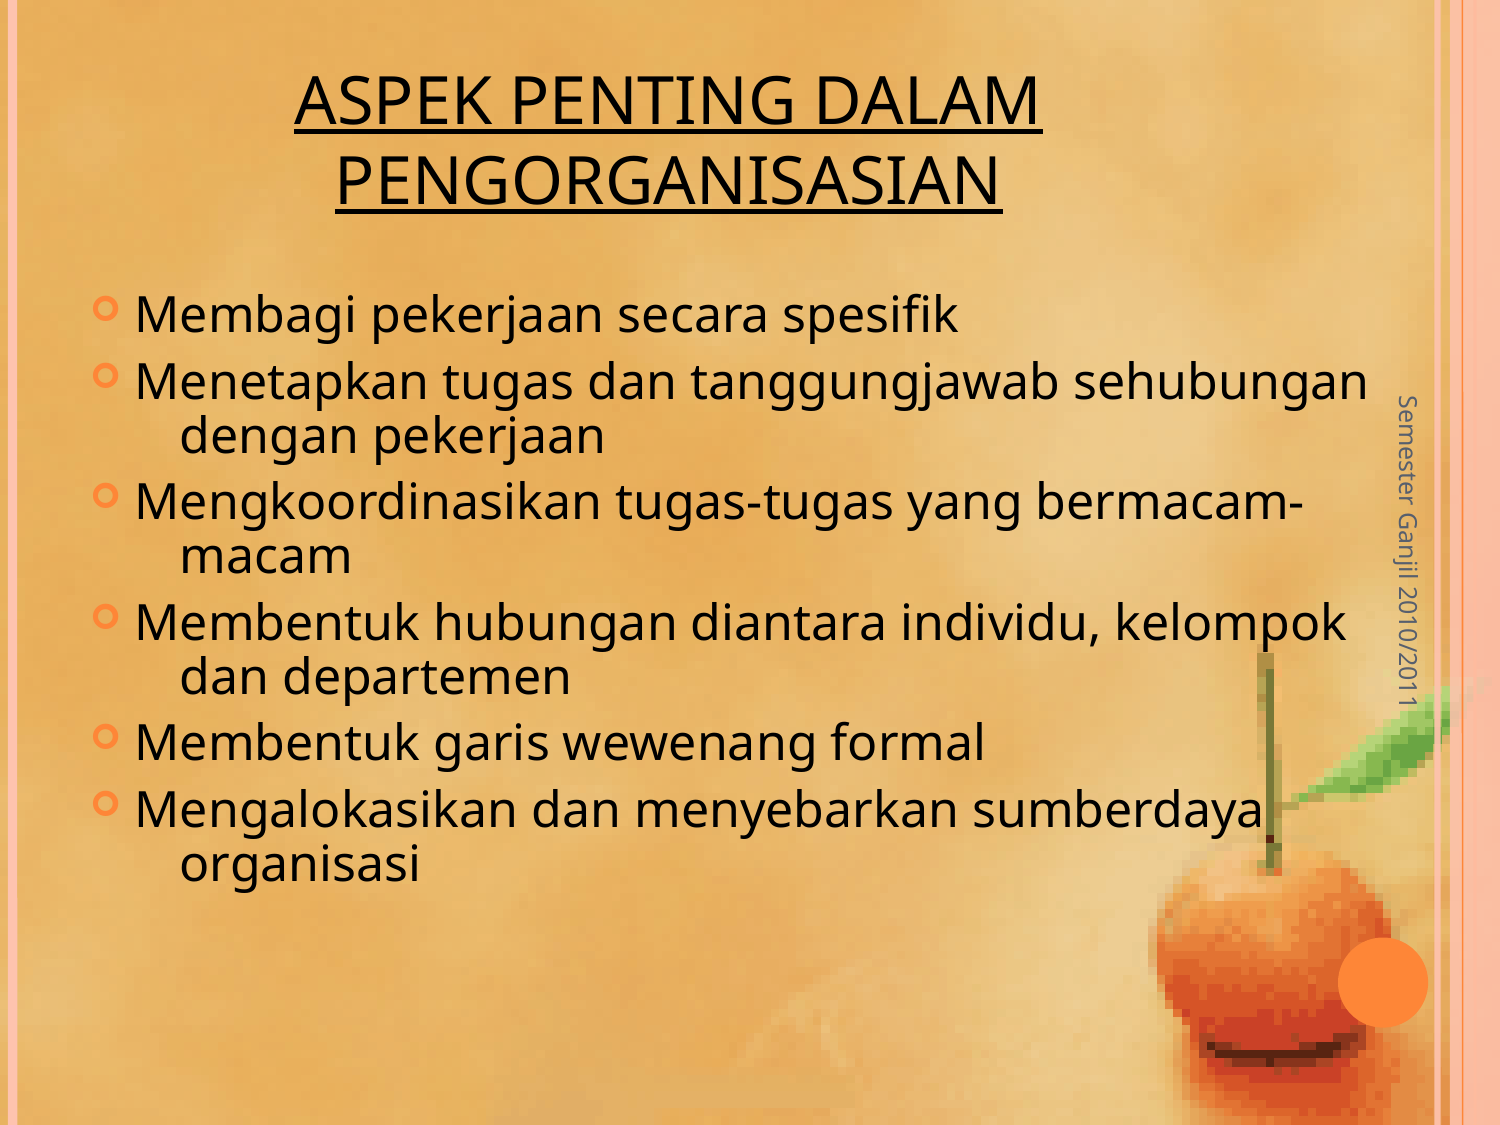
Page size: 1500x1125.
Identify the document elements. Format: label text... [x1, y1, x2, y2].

title Aspek Penting Dalam Pengorganisasian [75, 37, 1263, 225]
text_box Semester Ganjil 2010/2011 [1379, 380, 1440, 906]
list Membagi pekerjaan secara spesifik Menetapkan tugas dan tanggungjawab sehubungan dengan pekerjaan Mengkoordinasikan tugas-tugas yang bermacam-macam Membentuk hubungan diantara individu, kelompok dan departemen Membentuk garis wewenang formal Mengalokasikan dan menyebarkan sumberdaya organisasi [75, 282, 1438, 1063]
